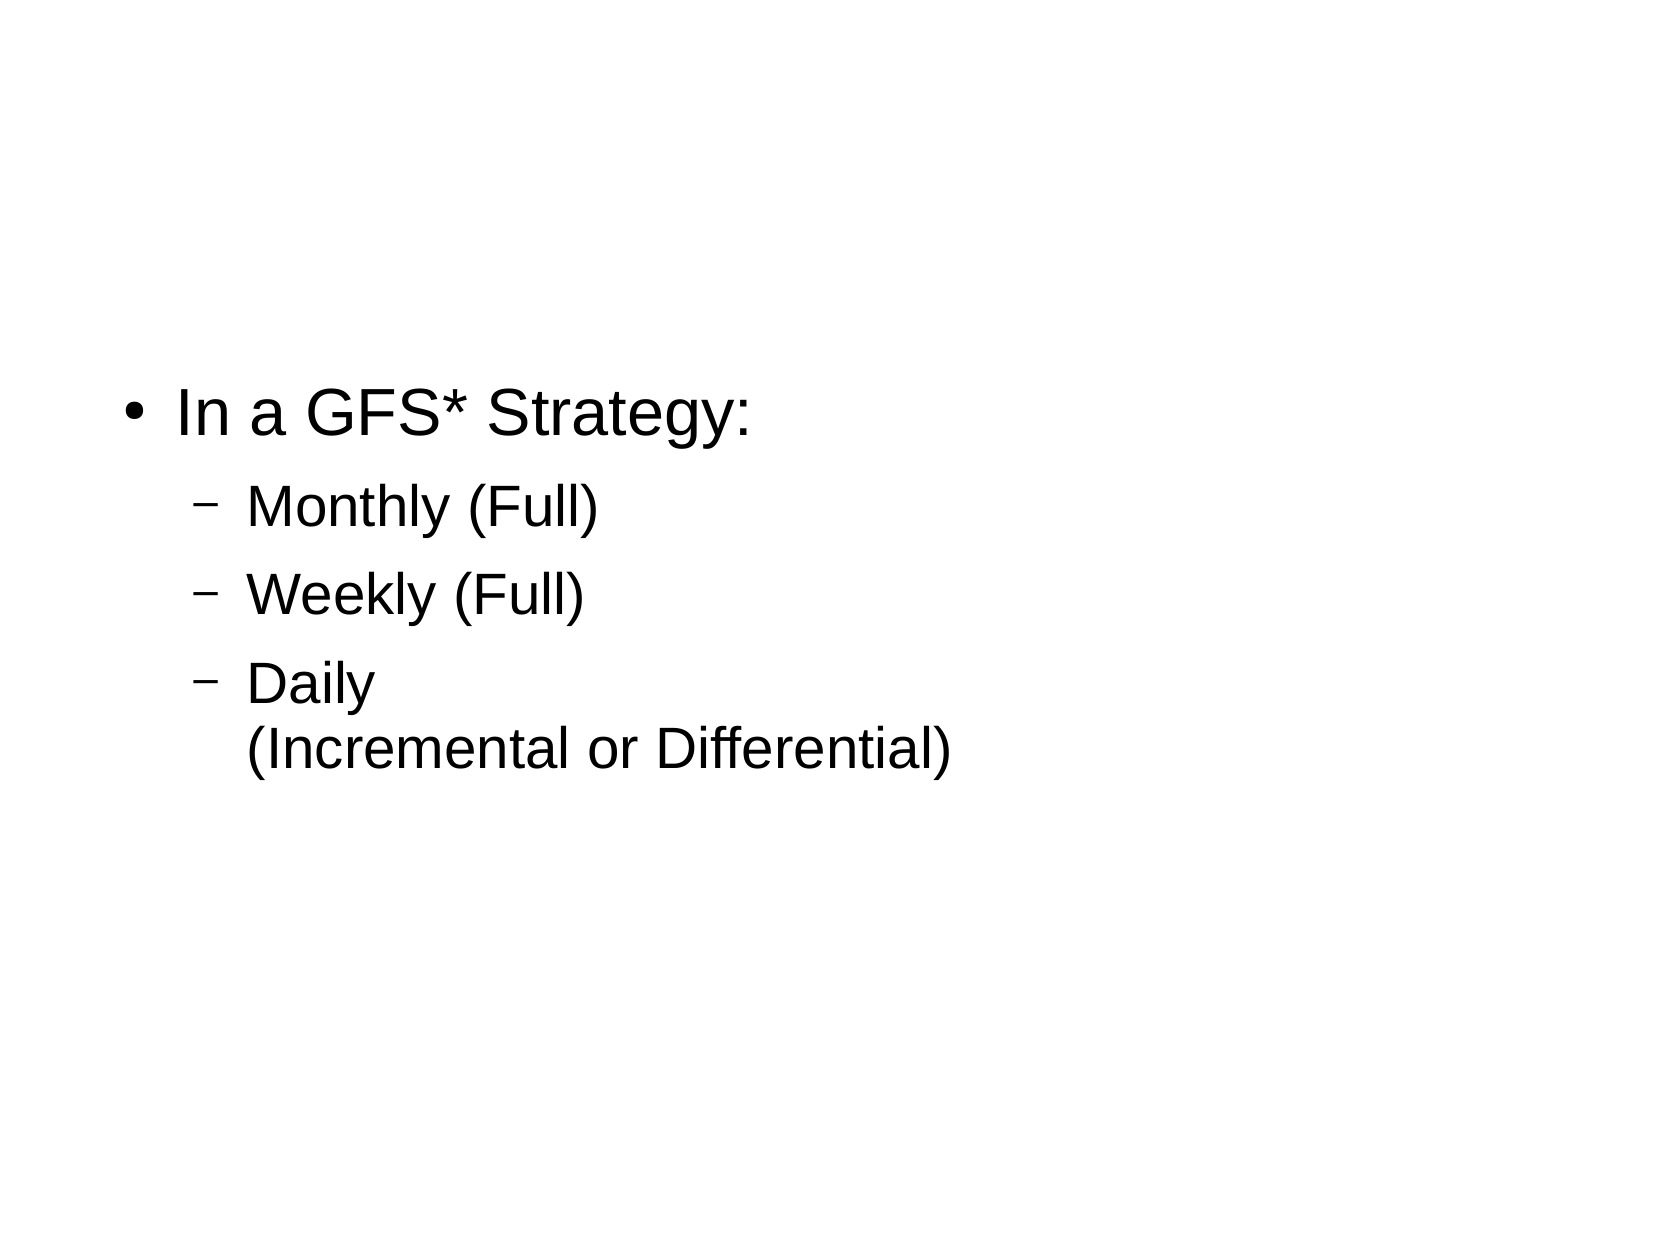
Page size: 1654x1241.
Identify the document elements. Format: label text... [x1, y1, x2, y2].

list In a GFS* Strategy: Monthly (Full) Weekly (Full) Daily (Incremental or Differential) [105, 375, 1594, 1095]
